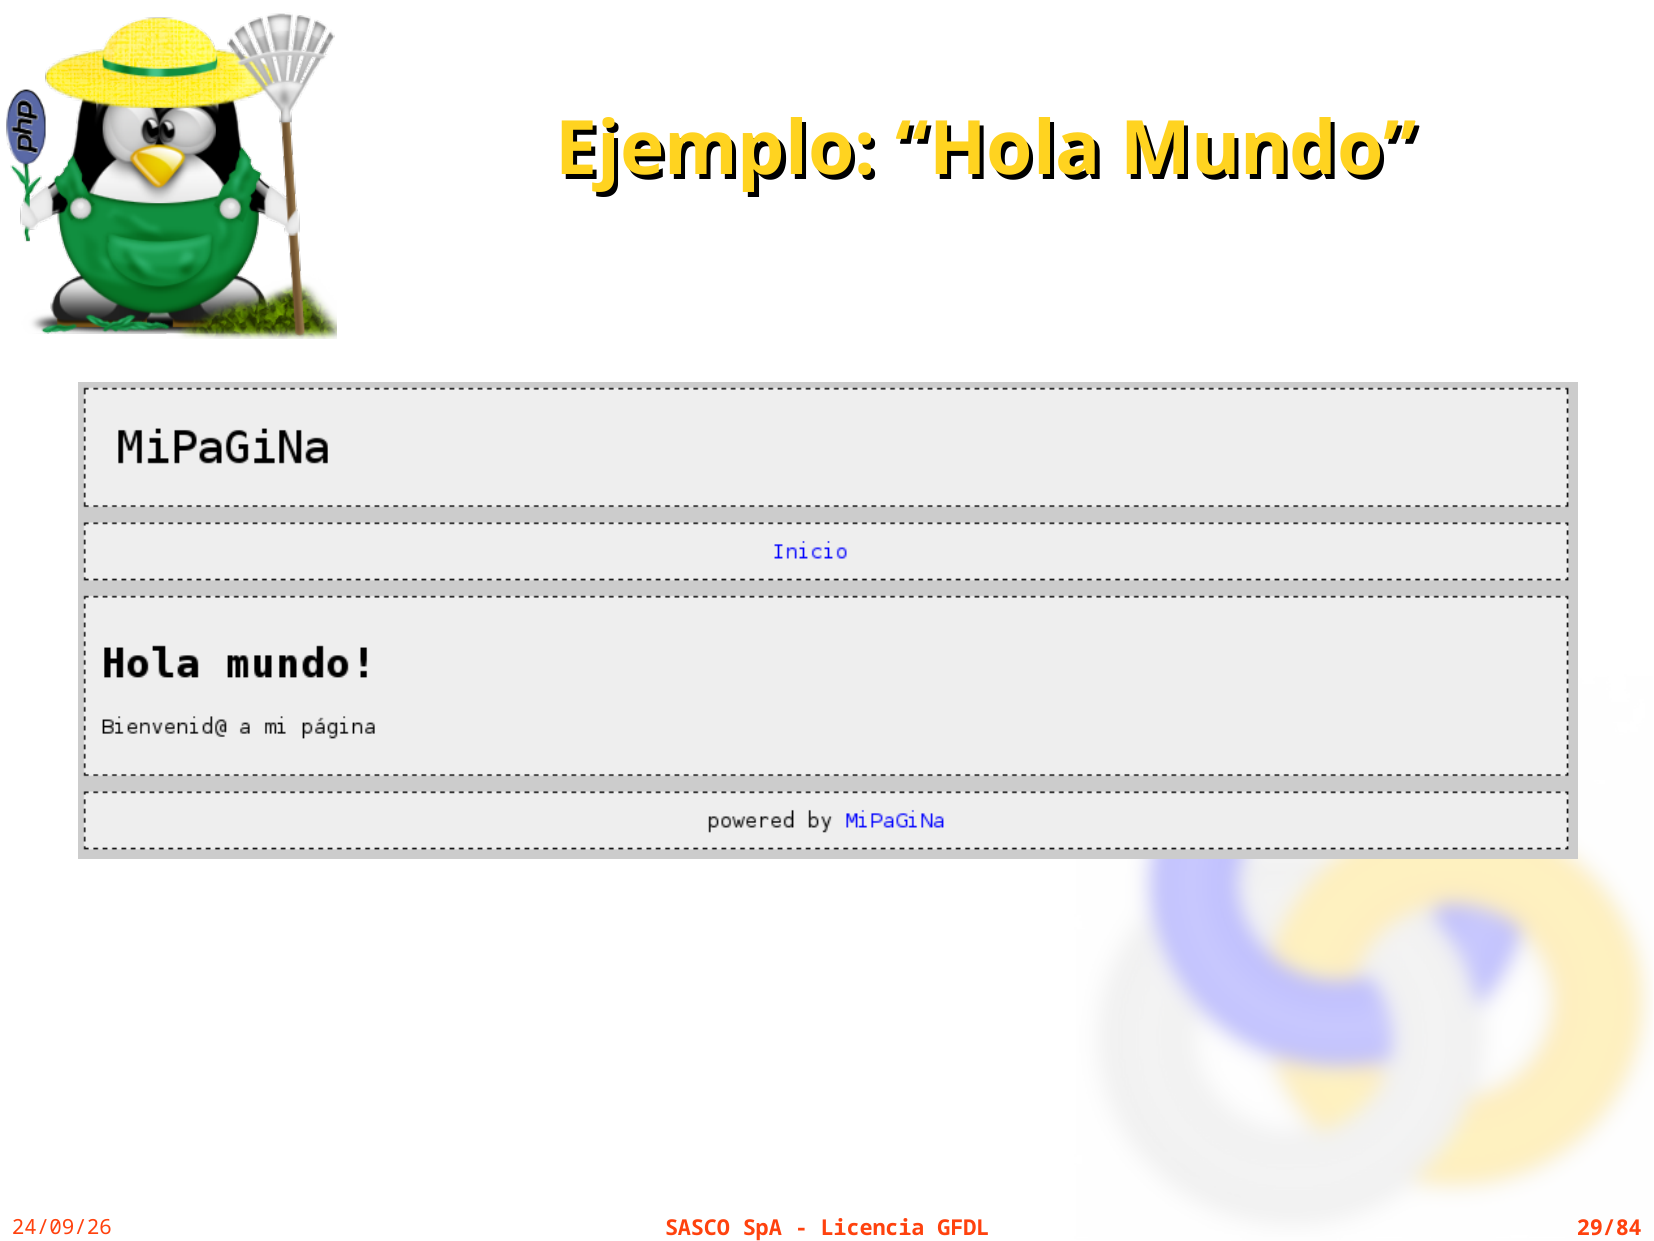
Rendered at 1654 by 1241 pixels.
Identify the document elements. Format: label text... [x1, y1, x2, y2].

picture [4, 5, 337, 339]
title Ejemplo: “Hola Mundo” [366, 35, 1607, 257]
picture [78, 382, 1654, 1241]
